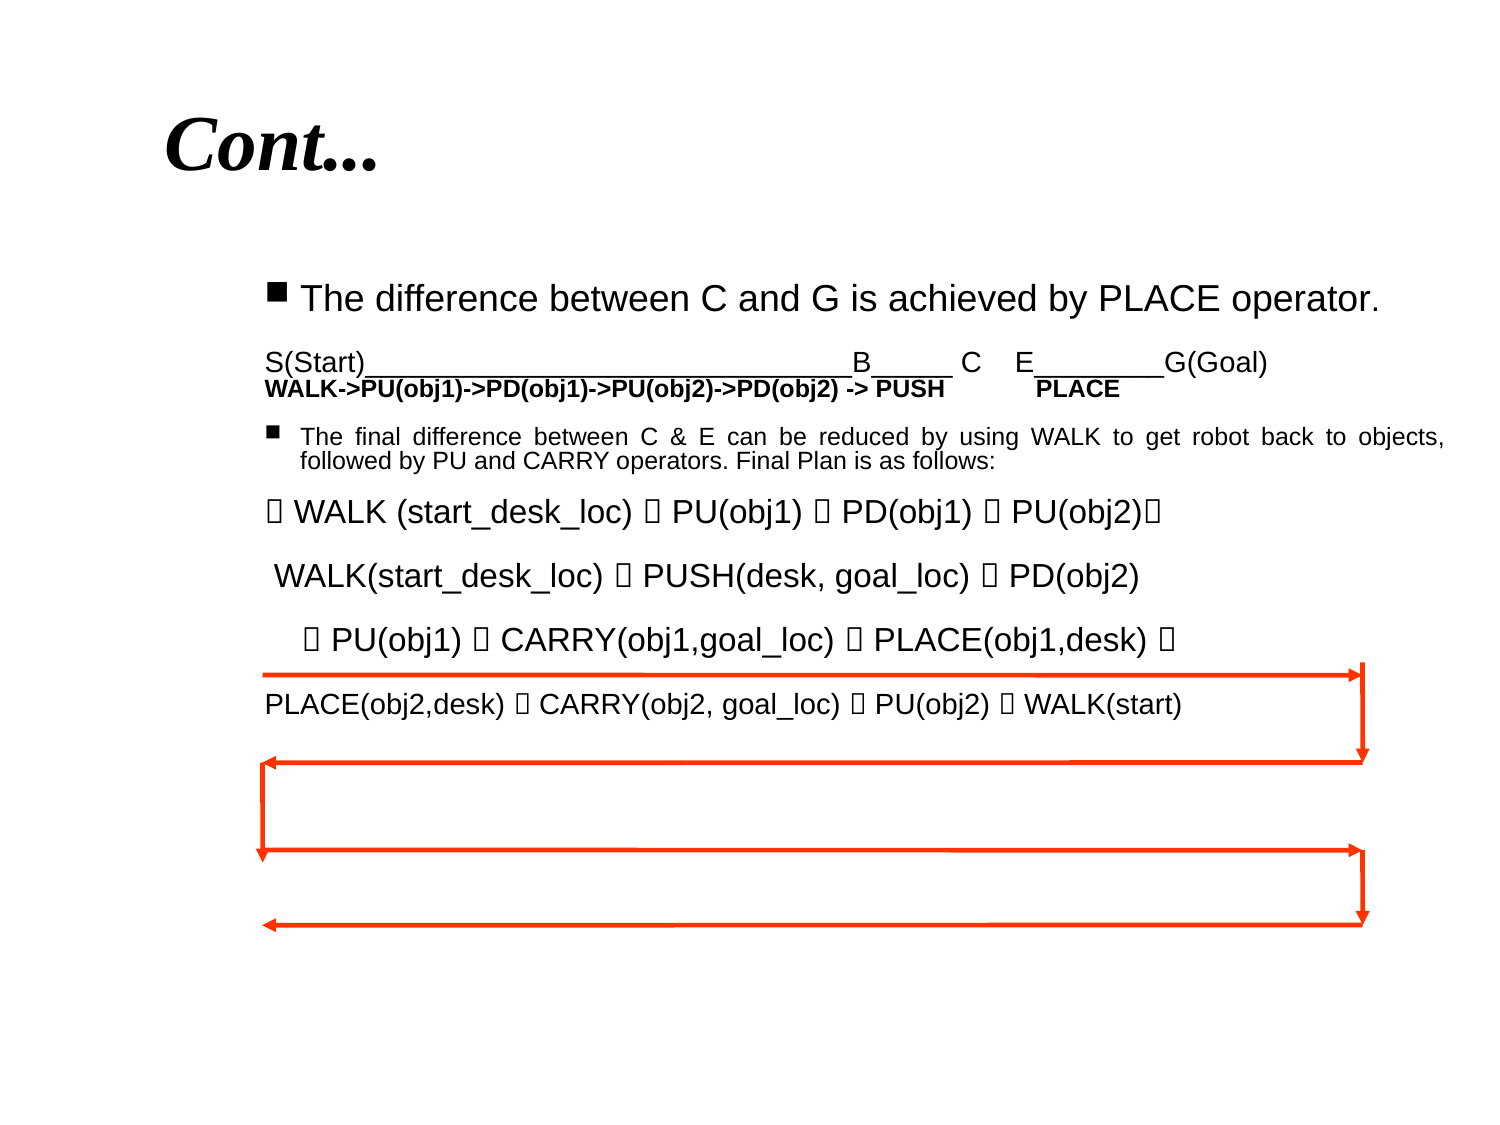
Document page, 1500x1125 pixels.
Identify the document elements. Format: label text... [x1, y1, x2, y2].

text_box The difference between C and G is achieved by PLACE operator. S(Start)______________________________B_____ C E________G(Goal) WALK->PU(obj1)->PD(obj1)->PU(obj2)->PD(obj2) -> PUSH PLACE The final difference between C & E can be reduced by using WALK to get robot back to objects, followed by PU and CARRY operators. Final Plan is as follows:  WALK (start_desk_loc)  PU(obj1)  PD(obj1)  PU(obj2) WALK(start_desk_loc)  PUSH(desk, goal_loc)  PD(obj2)  PU(obj1)  CARRY(obj1,goal_loc)  PLACE(obj1,desk)  PLACE(obj2,desk)  CARRY(obj2, goal_loc)  PU(obj2)  WALK(start) [249, 274, 1463, 1088]
text_box Cont... [149, 45, 1425, 233]
